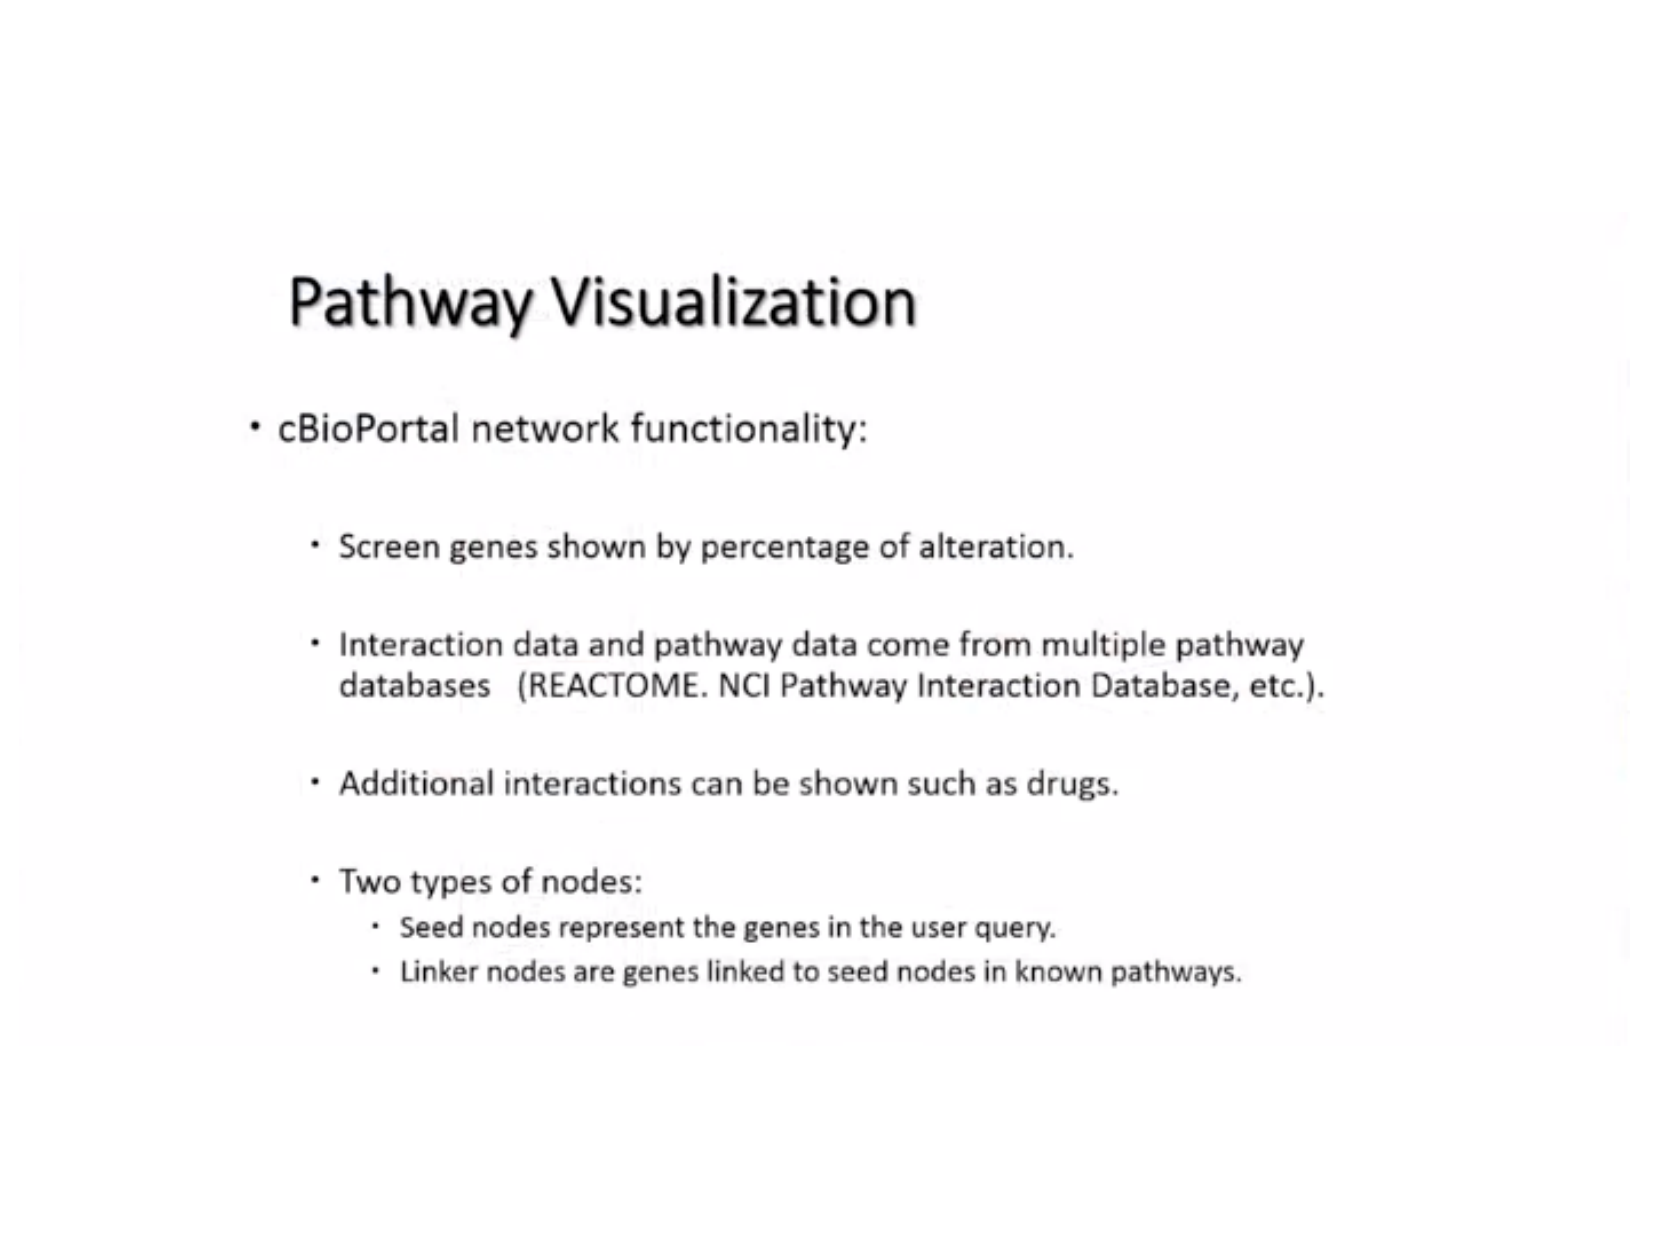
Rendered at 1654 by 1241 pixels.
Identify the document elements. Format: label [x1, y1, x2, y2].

picture [19, 212, 1630, 1046]
